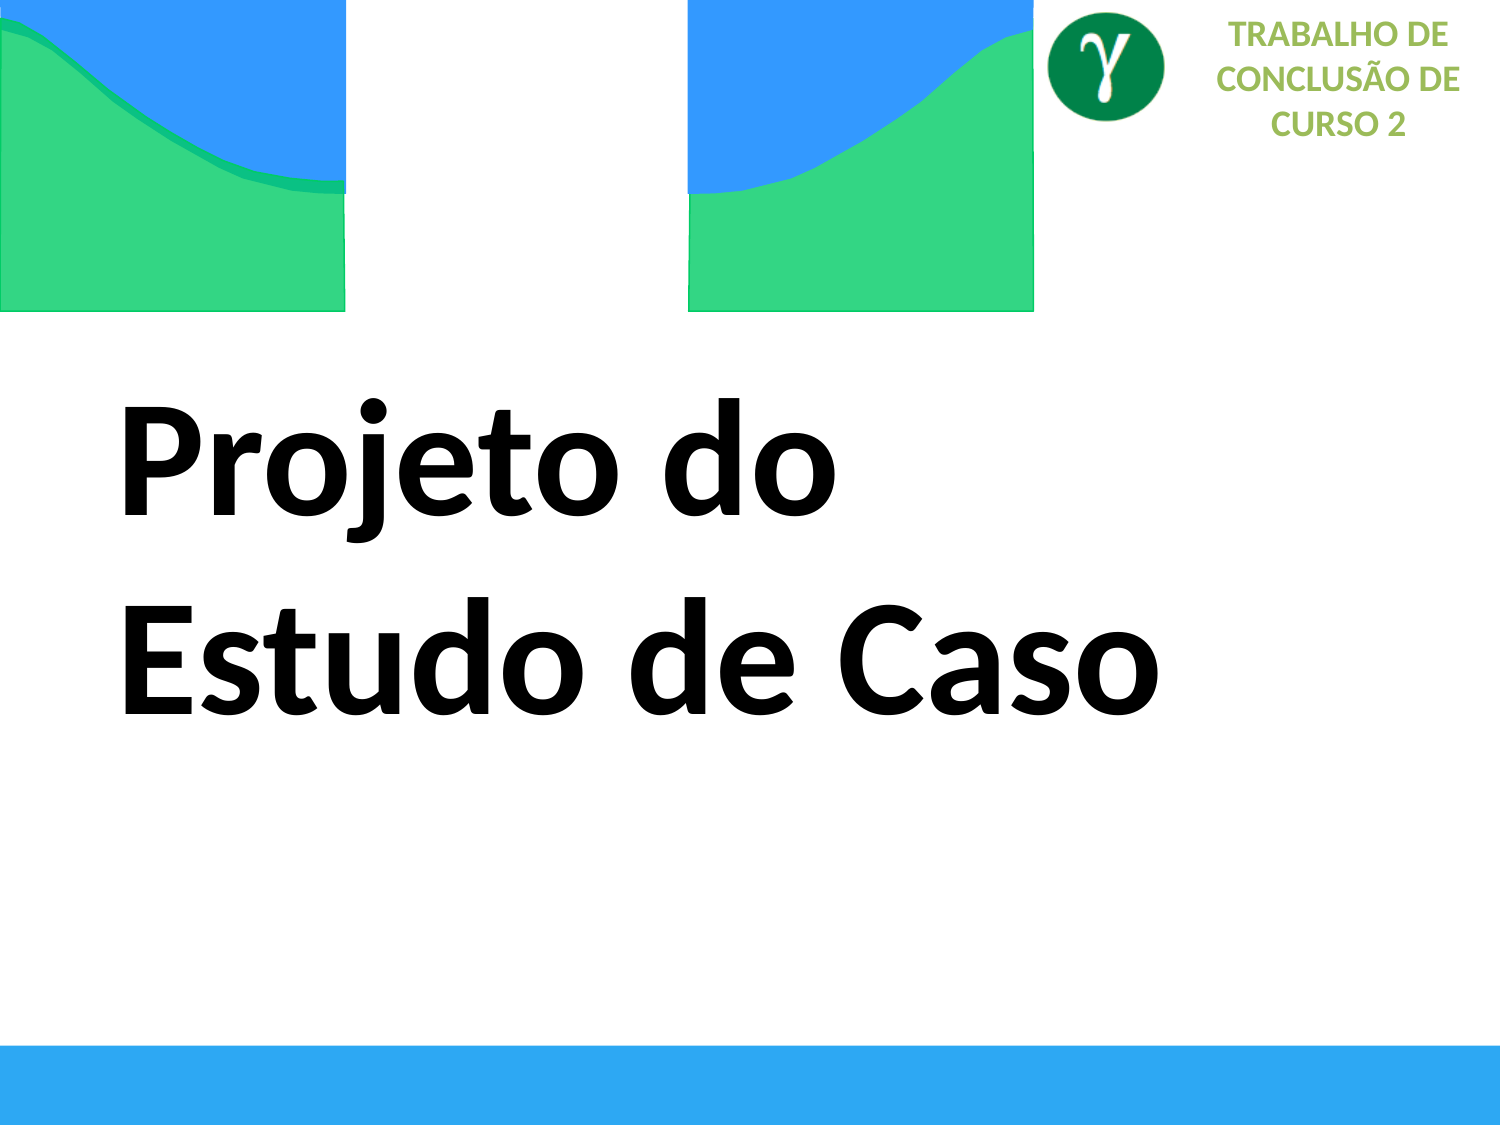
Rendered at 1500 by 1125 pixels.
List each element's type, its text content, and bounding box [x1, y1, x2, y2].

text_box Projeto do Estudo de Caso [101, 148, 1399, 948]
text_box [0, 1045, 1500, 1125]
picture [1033, 0, 1178, 130]
text_box [0, 0, 346, 312]
text_box TRABALHO DE CONCLUSÃO DE CURSO 2 [1177, 1, 1500, 197]
text_box [688, 0, 1033, 148]
